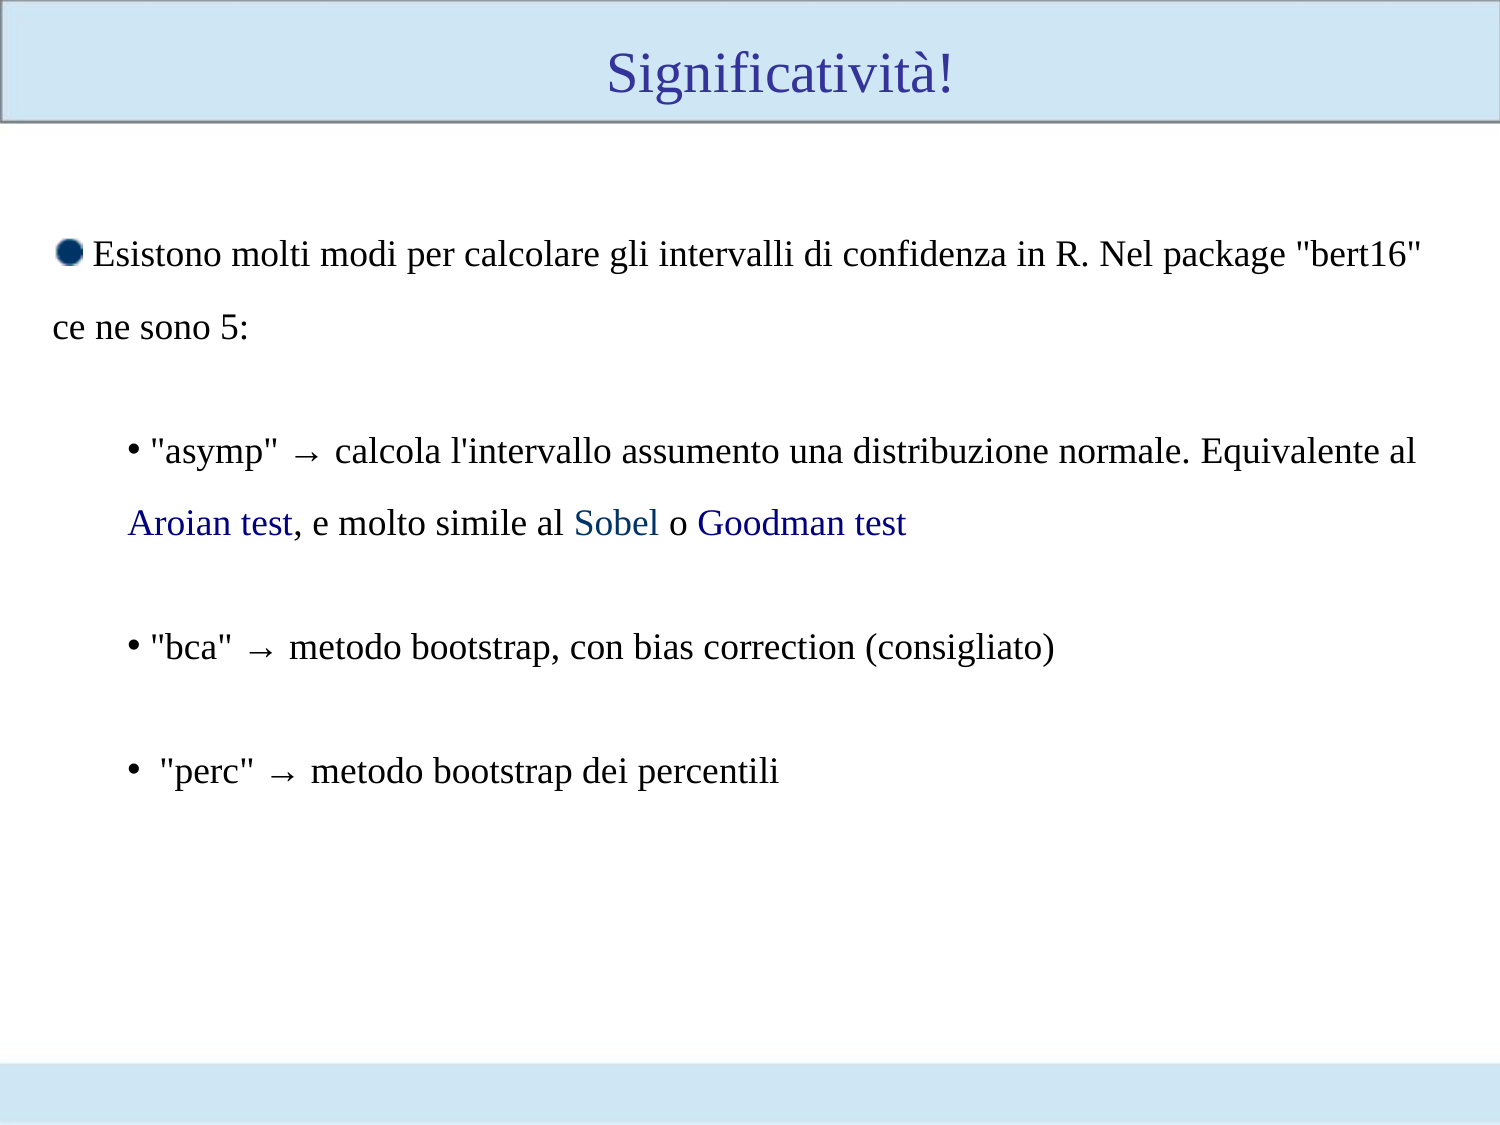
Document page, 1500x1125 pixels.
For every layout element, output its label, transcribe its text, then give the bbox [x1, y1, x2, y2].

title Significatività! [249, 21, 1313, 117]
picture [0, 0, 1500, 1125]
text_box Esistono molti modi per calcolare gli intervalli di confidenza in R. Nel package "bert16" ce ne sono 5: "asymp" → calcola l'intervallo assumento una distribuzione normale. Equivalente al Aroian test, e molto simile al Sobel o Goodman test "bca" → metodo bootstrap, con bias correction (consigliato) "perc" → metodo bootstrap dei percentili [37, 187, 1463, 800]
